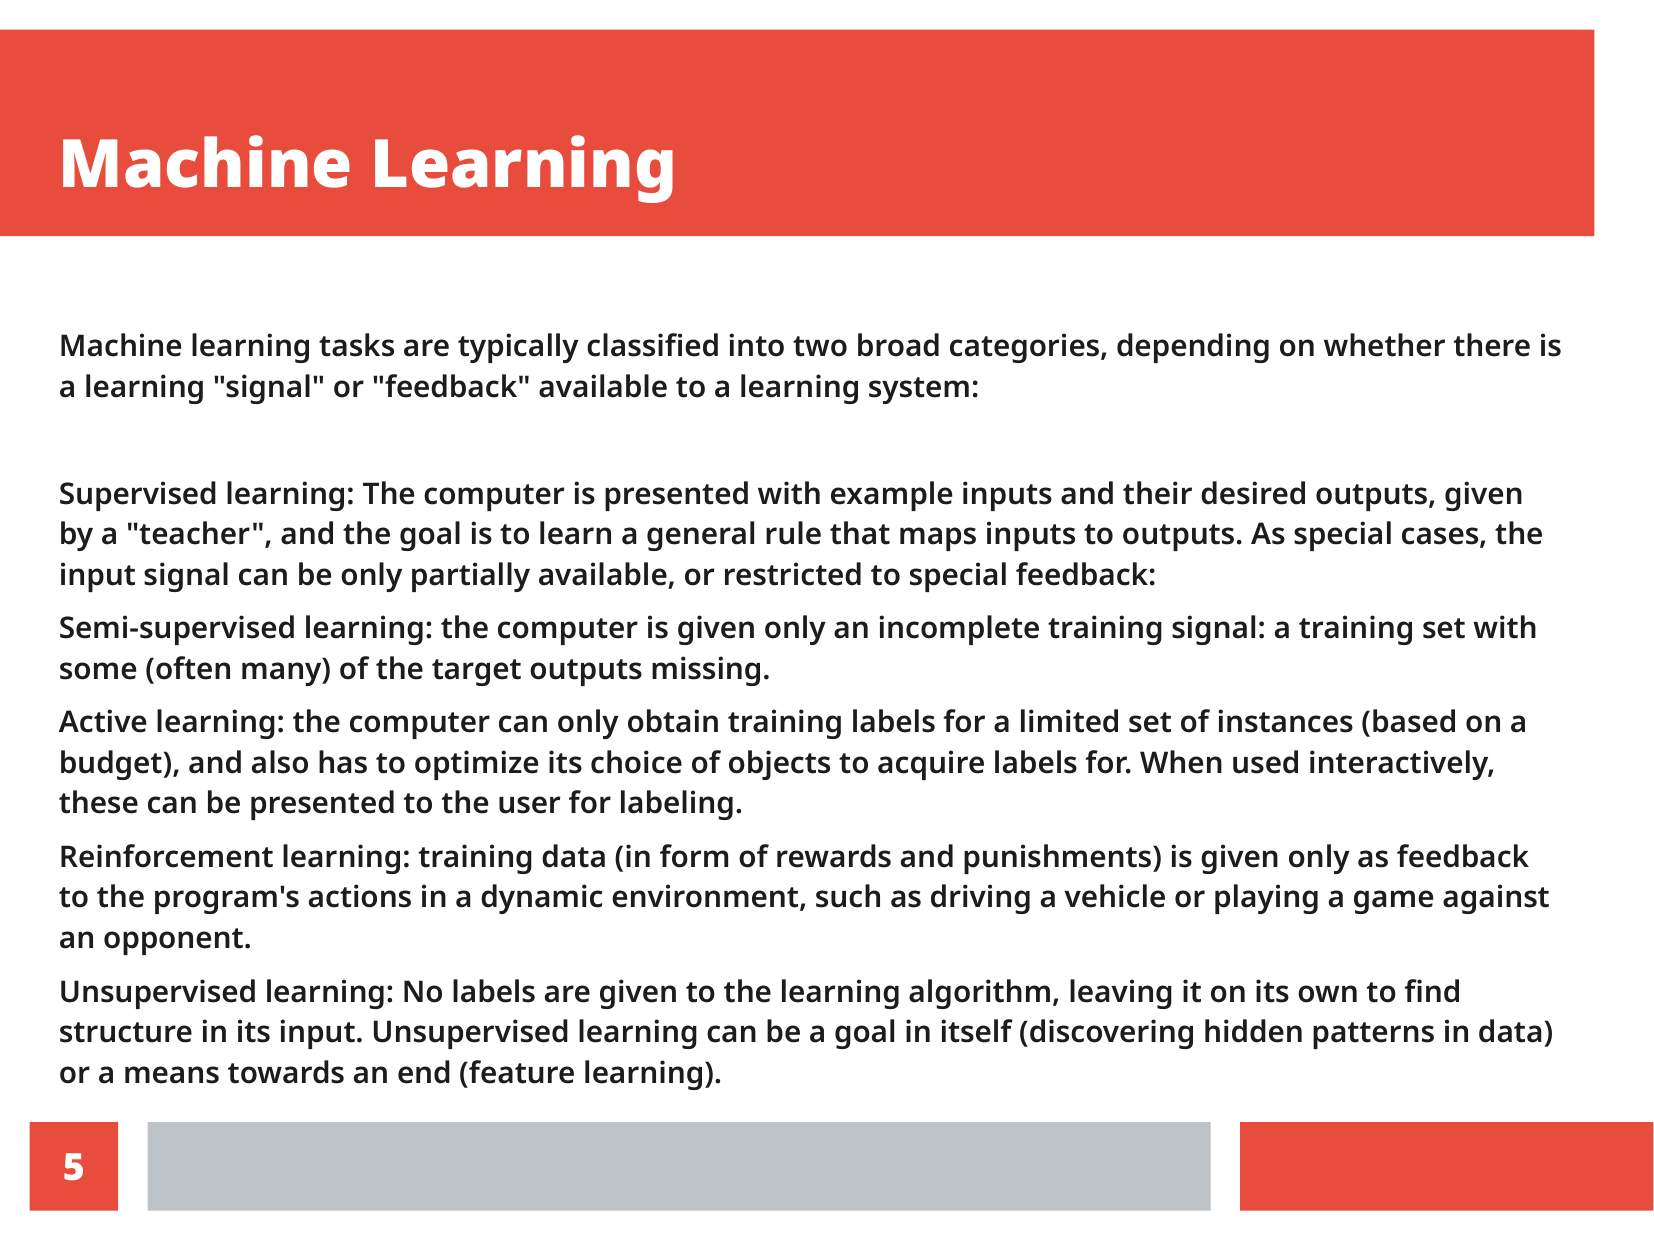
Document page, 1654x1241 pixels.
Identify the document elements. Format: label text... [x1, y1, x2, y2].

title Machine Learning [59, 59, 1595, 207]
list Machine learning tasks are typically classified into two broad categories, depending on whether there is a learning "signal" or "feedback" available to a learning system: Supervised learning: The computer is presented with example inputs and their desired outputs, given by a "teacher", and the goal is to learn a general rule that maps inputs to outputs. As special cases, the input signal can be only partially available, or restricted to special feedback: Semi-supervised learning: the computer is given only an incomplete training signal: a training set with some (often many) of the target outputs missing. Active learning: the computer can only obtain training labels for a limited set of instances (based on a budget), and also has to optimize its choice of objects to acquire labels for. When used interactively, these can be presented to the user for labeling. Reinforcement learning: training data (in form of rewards and punishments) is given only as feedback to the program's actions in a dynamic environment, such as driving a vehicle or playing a game against an opponent. Unsupervised learning: No labels are given to the learning algorithm, leaving it on its own to find structure in its input. Unsupervised learning can be a goal in itself (discovering hidden patterns in data) or a means towards an end (feature learning). [59, 324, 1565, 1093]
